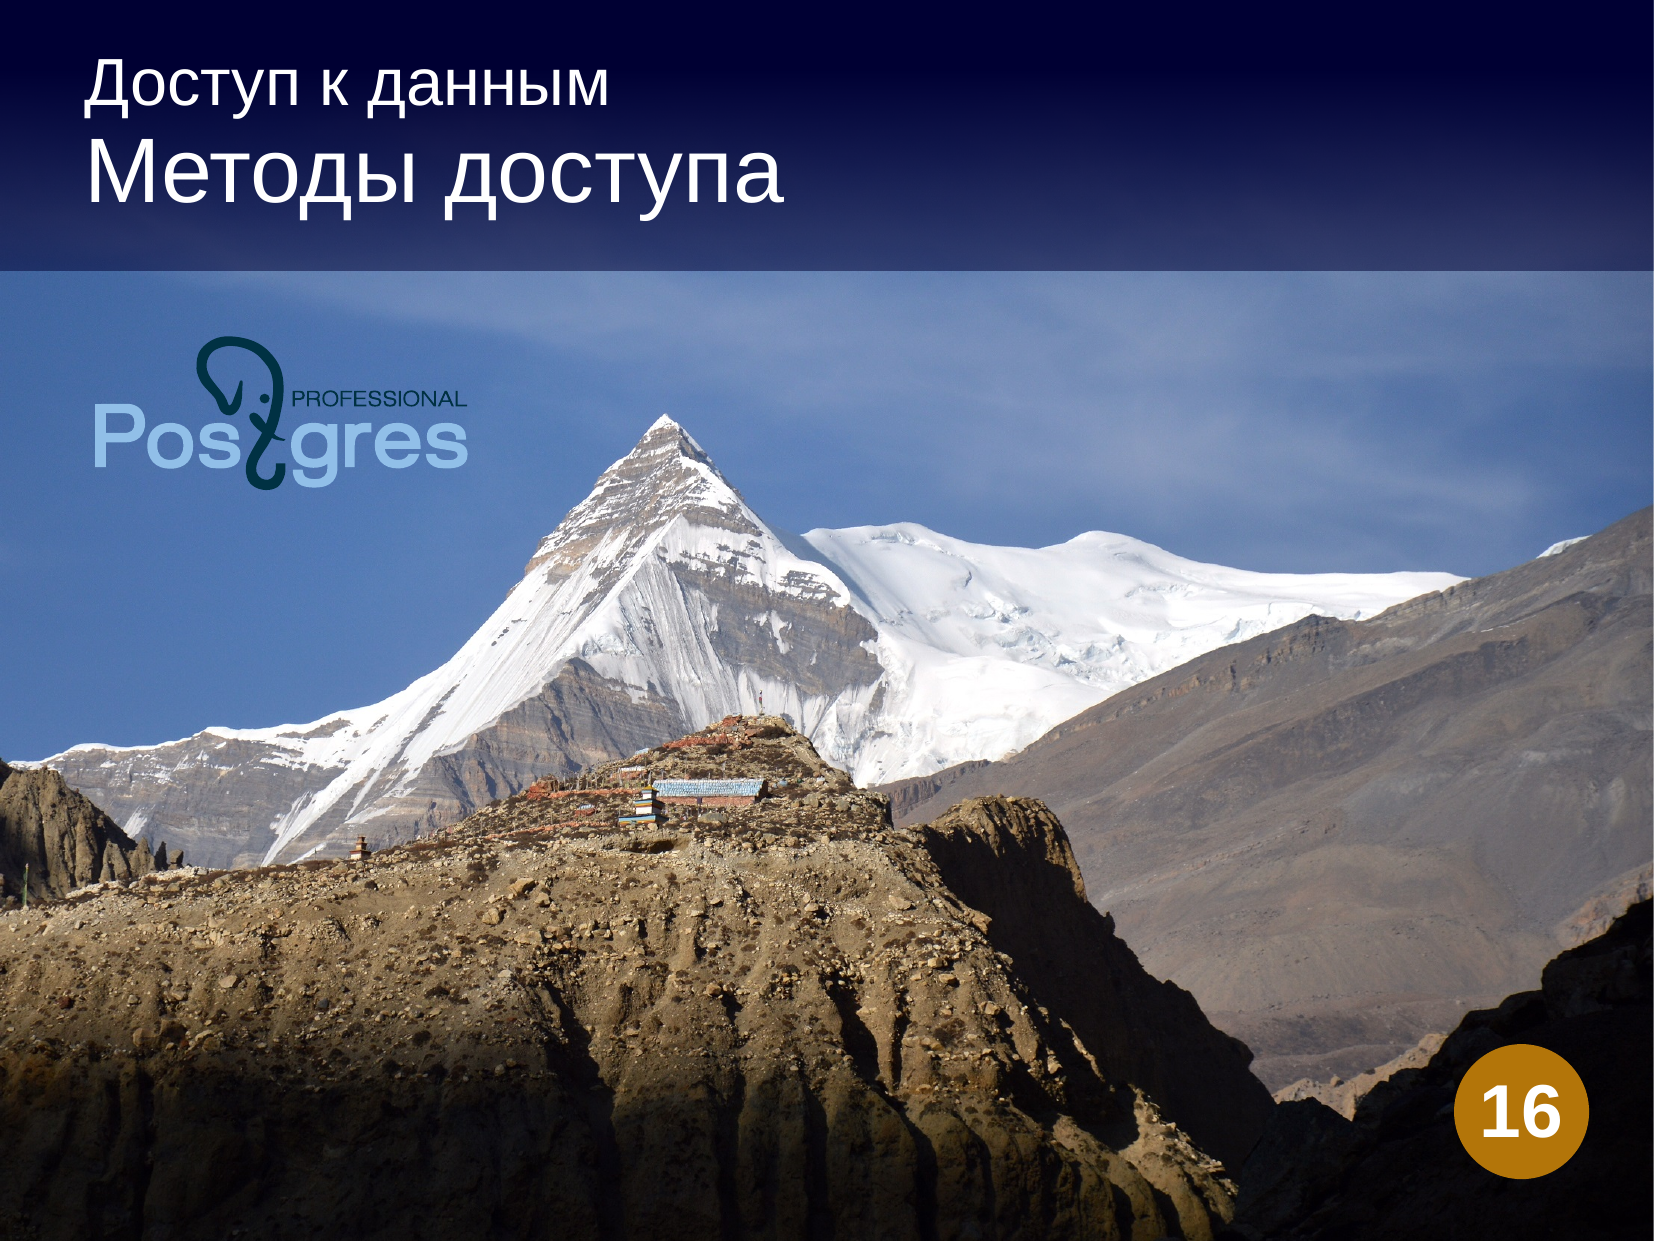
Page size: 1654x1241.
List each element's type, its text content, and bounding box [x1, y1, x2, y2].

text_box 16 [1454, 1044, 1590, 1180]
title Доступ к данным Методы доступа [84, 44, 1636, 251]
picture [0, 271, 1654, 1241]
